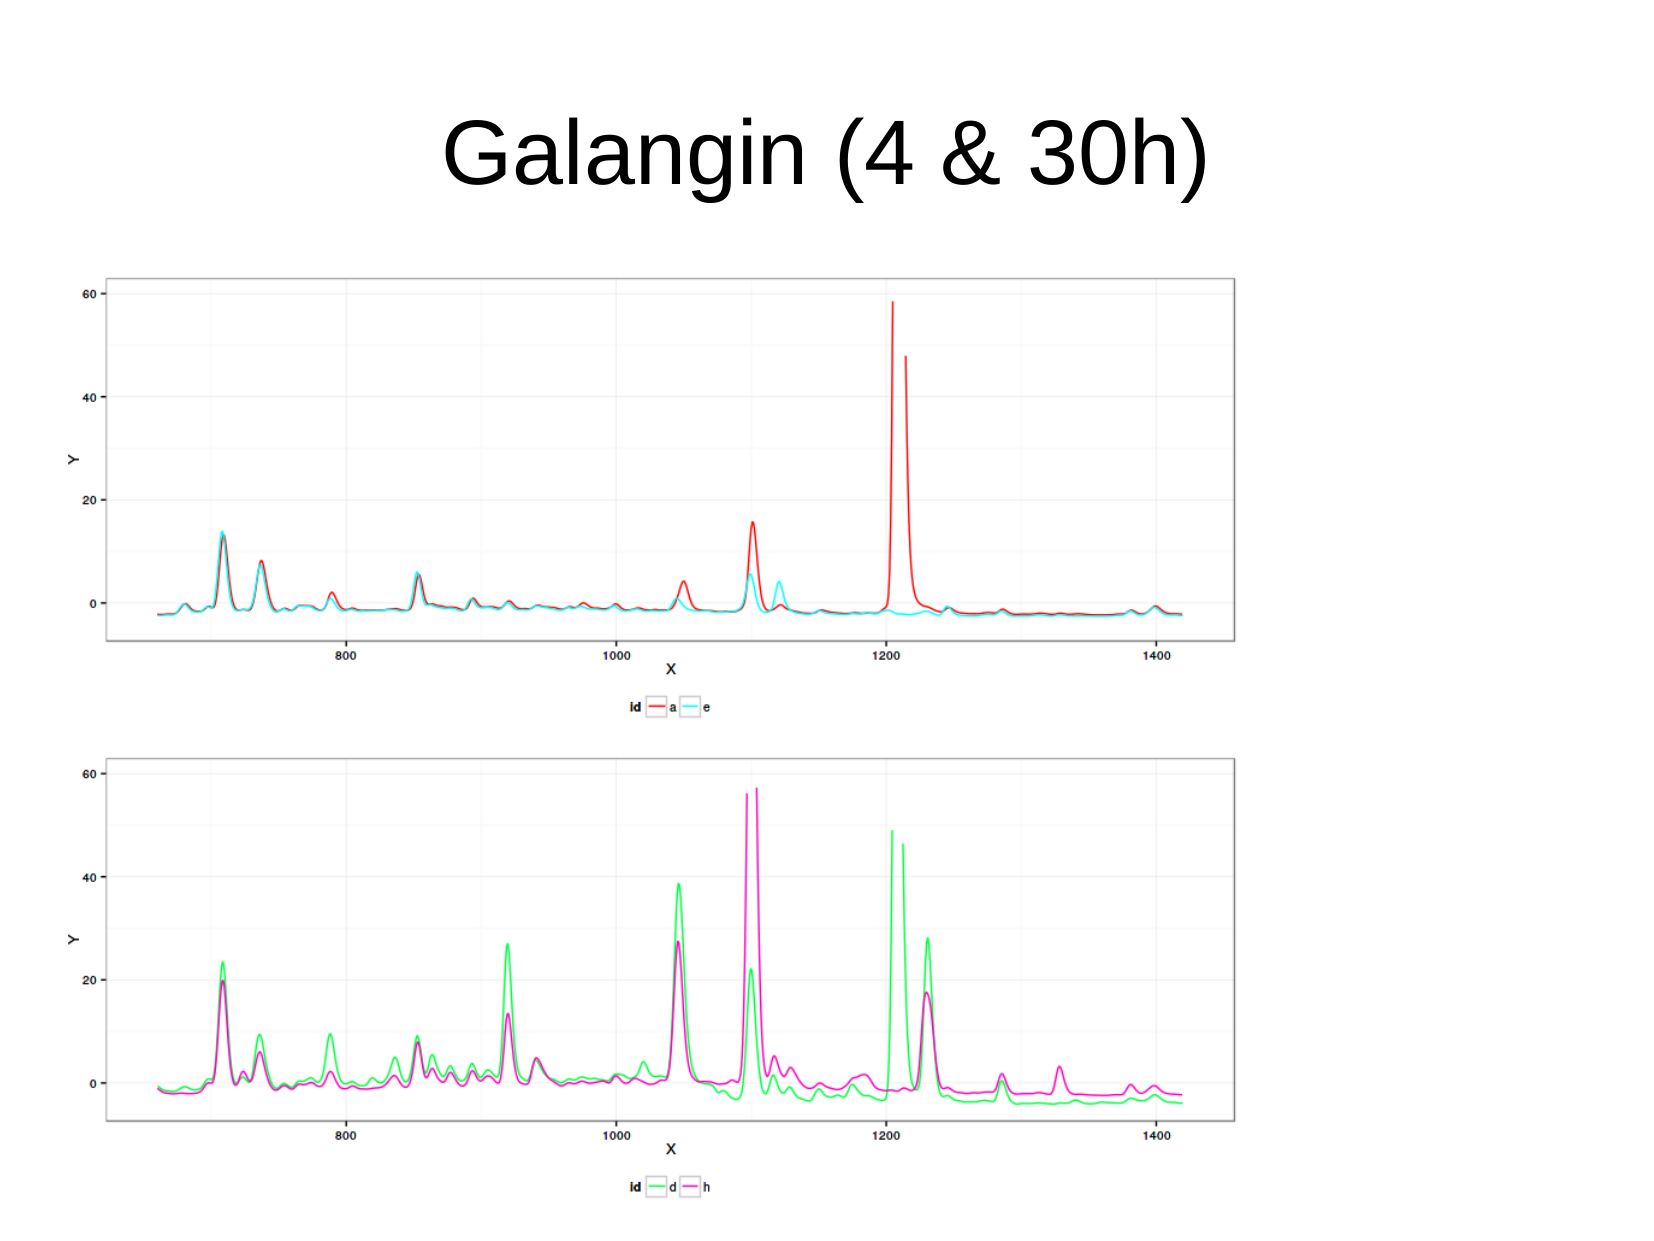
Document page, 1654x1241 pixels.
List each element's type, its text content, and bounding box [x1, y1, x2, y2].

title Galangin (4 & 30h) [82, 49, 1571, 257]
picture [55, 261, 1252, 1223]
